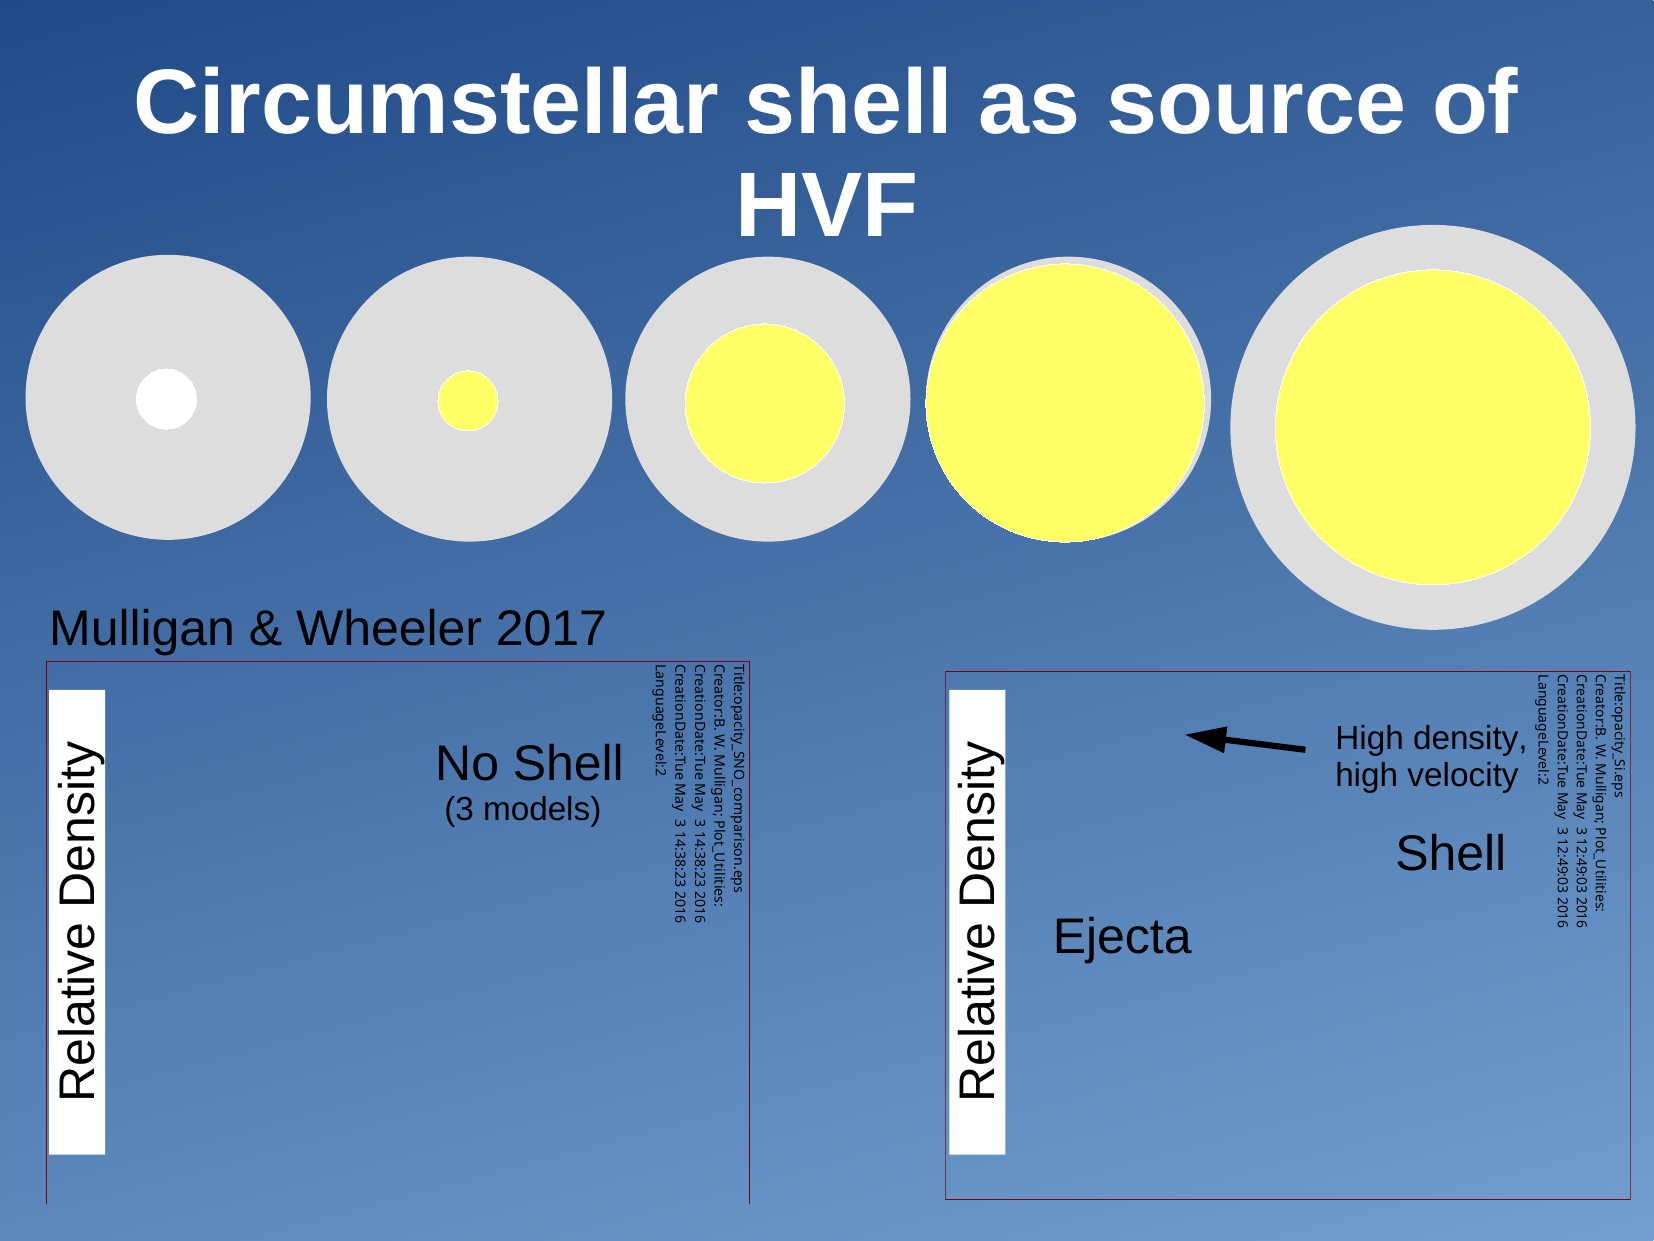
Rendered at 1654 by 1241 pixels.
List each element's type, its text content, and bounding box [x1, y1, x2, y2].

text_box [25, 254, 311, 540]
text_box Mulligan & Wheeler 2017 [49, 599, 635, 712]
text_box [1230, 224, 1636, 630]
text_box [625, 256, 911, 542]
text_box Relative Density [49, 712, 106, 1155]
text_box No Shell (3 models) [435, 734, 901, 828]
text_box High density, high velocity [1335, 719, 1576, 794]
text_box [925, 256, 1212, 543]
text_box [326, 256, 613, 542]
text_box Relative Density [949, 689, 1006, 1155]
title Circumstellar shell as source of HVF [82, 49, 1572, 257]
picture [46, 659, 751, 1204]
text_box Ejecta [1053, 908, 1279, 1020]
picture [945, 670, 1631, 1200]
text_box Shell [1395, 824, 1651, 881]
